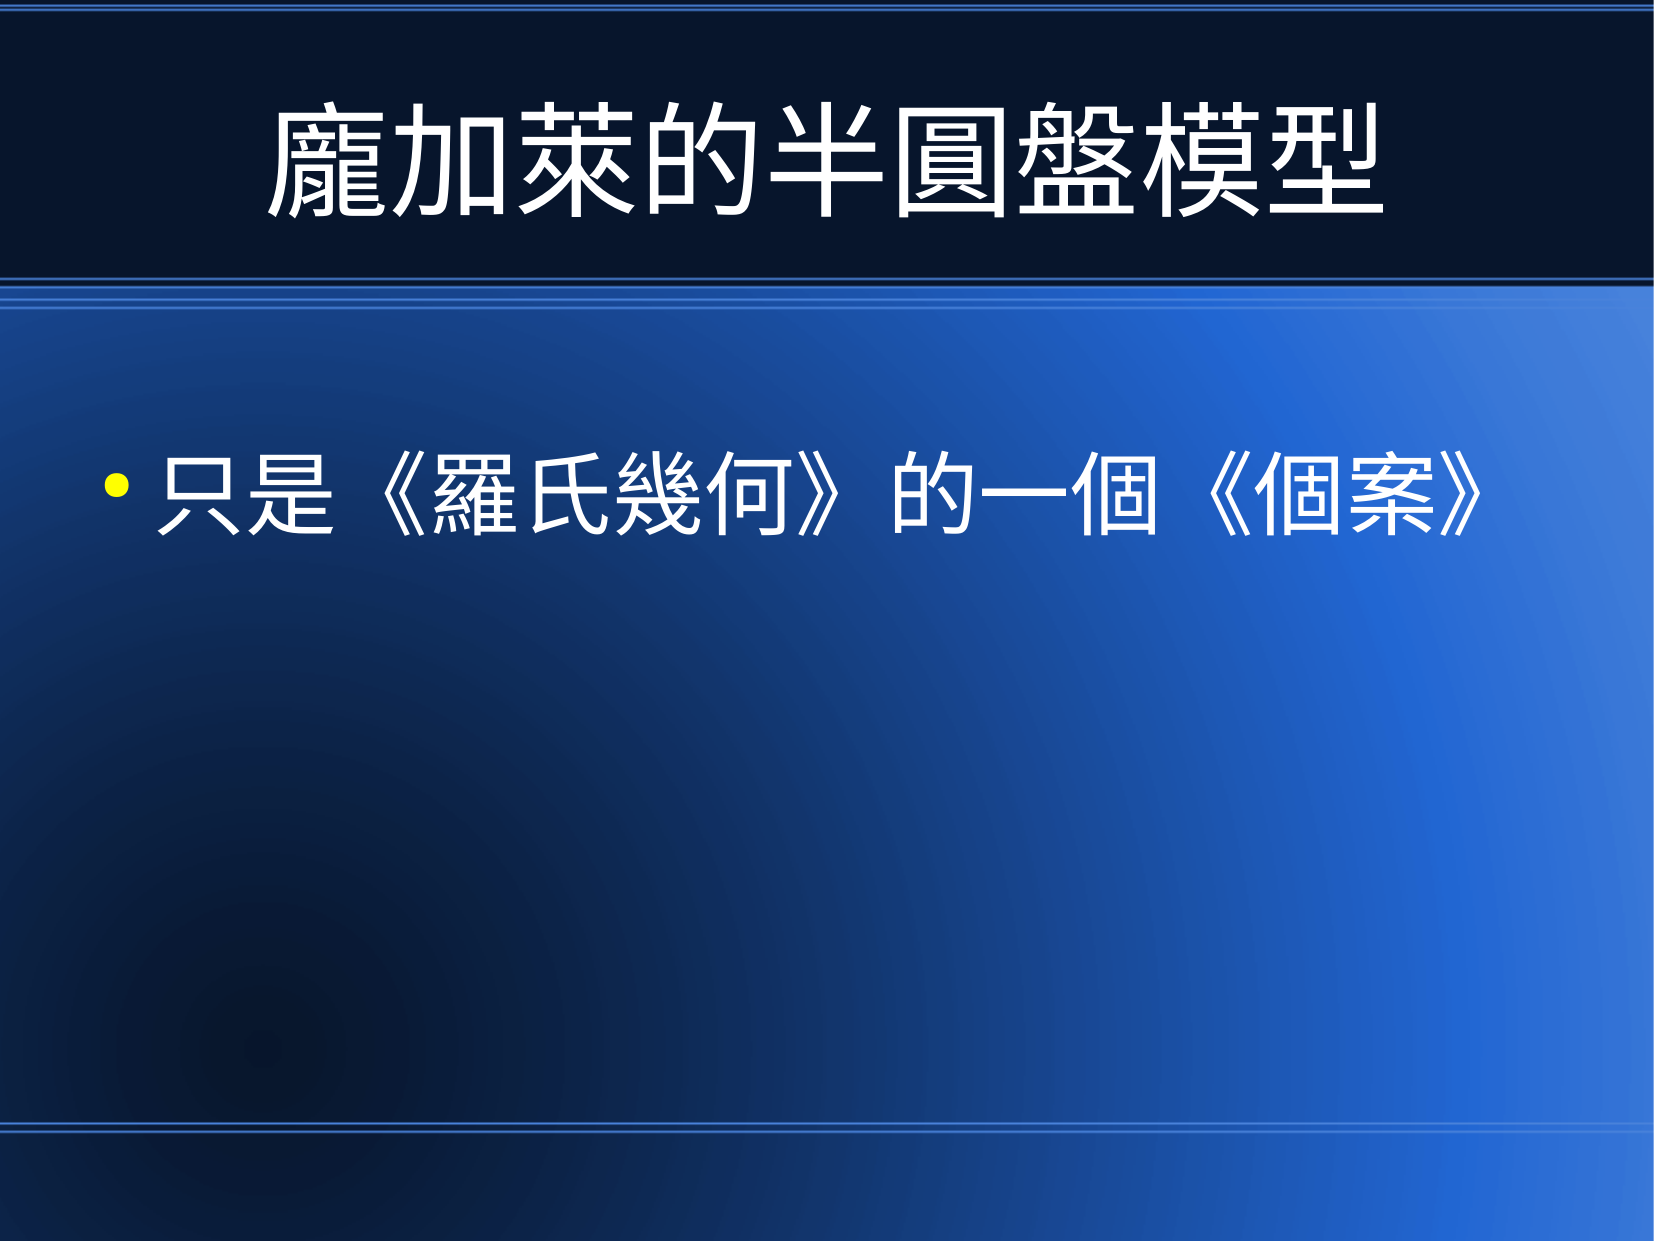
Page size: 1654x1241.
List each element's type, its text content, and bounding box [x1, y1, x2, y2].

title 龐加萊的半圓盤模型 [82, 49, 1571, 257]
picture [0, 0, 1654, 1241]
list 只是《羅氏幾何》的一個《個案》 [82, 355, 1571, 1241]
